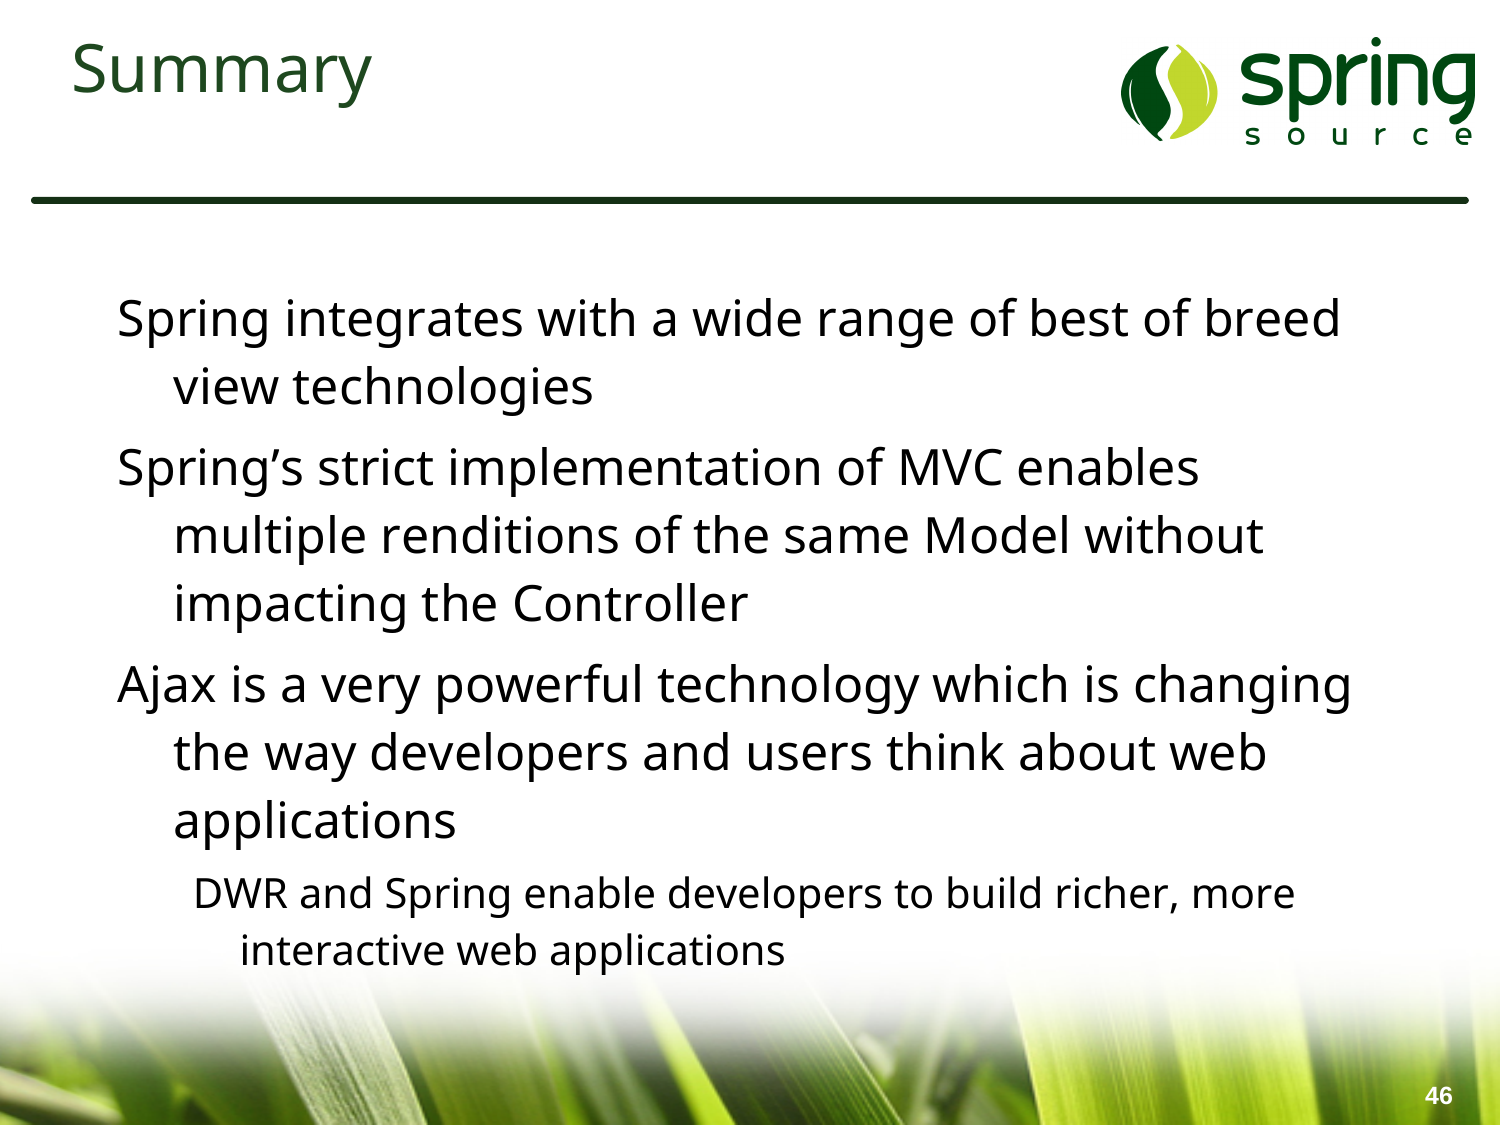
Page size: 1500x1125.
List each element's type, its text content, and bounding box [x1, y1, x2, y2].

picture [720, 945, 733, 962]
picture [555, 954, 565, 962]
picture [428, 945, 440, 952]
picture [519, 945, 532, 962]
picture [337, 954, 347, 962]
picture [297, 945, 309, 952]
picture [461, 944, 470, 960]
picture [605, 945, 618, 962]
list Spring integrates with a wide range of best of breed view technologies Spring’s strict implementation of MVC enables multiple renditions of the same Model without impacting the Controller Ajax is a very powerful technology which is changing the way developers and users think about web applications DWR and Spring enable developers to build richer, more interactive web applications [103, 275, 1394, 938]
picture [671, 954, 681, 962]
picture [495, 945, 507, 952]
picture [405, 944, 417, 962]
title Summary [56, 13, 1089, 176]
picture [0, 944, 1500, 1125]
picture [475, 944, 484, 960]
picture [1121, 37, 1475, 145]
picture [579, 945, 592, 962]
